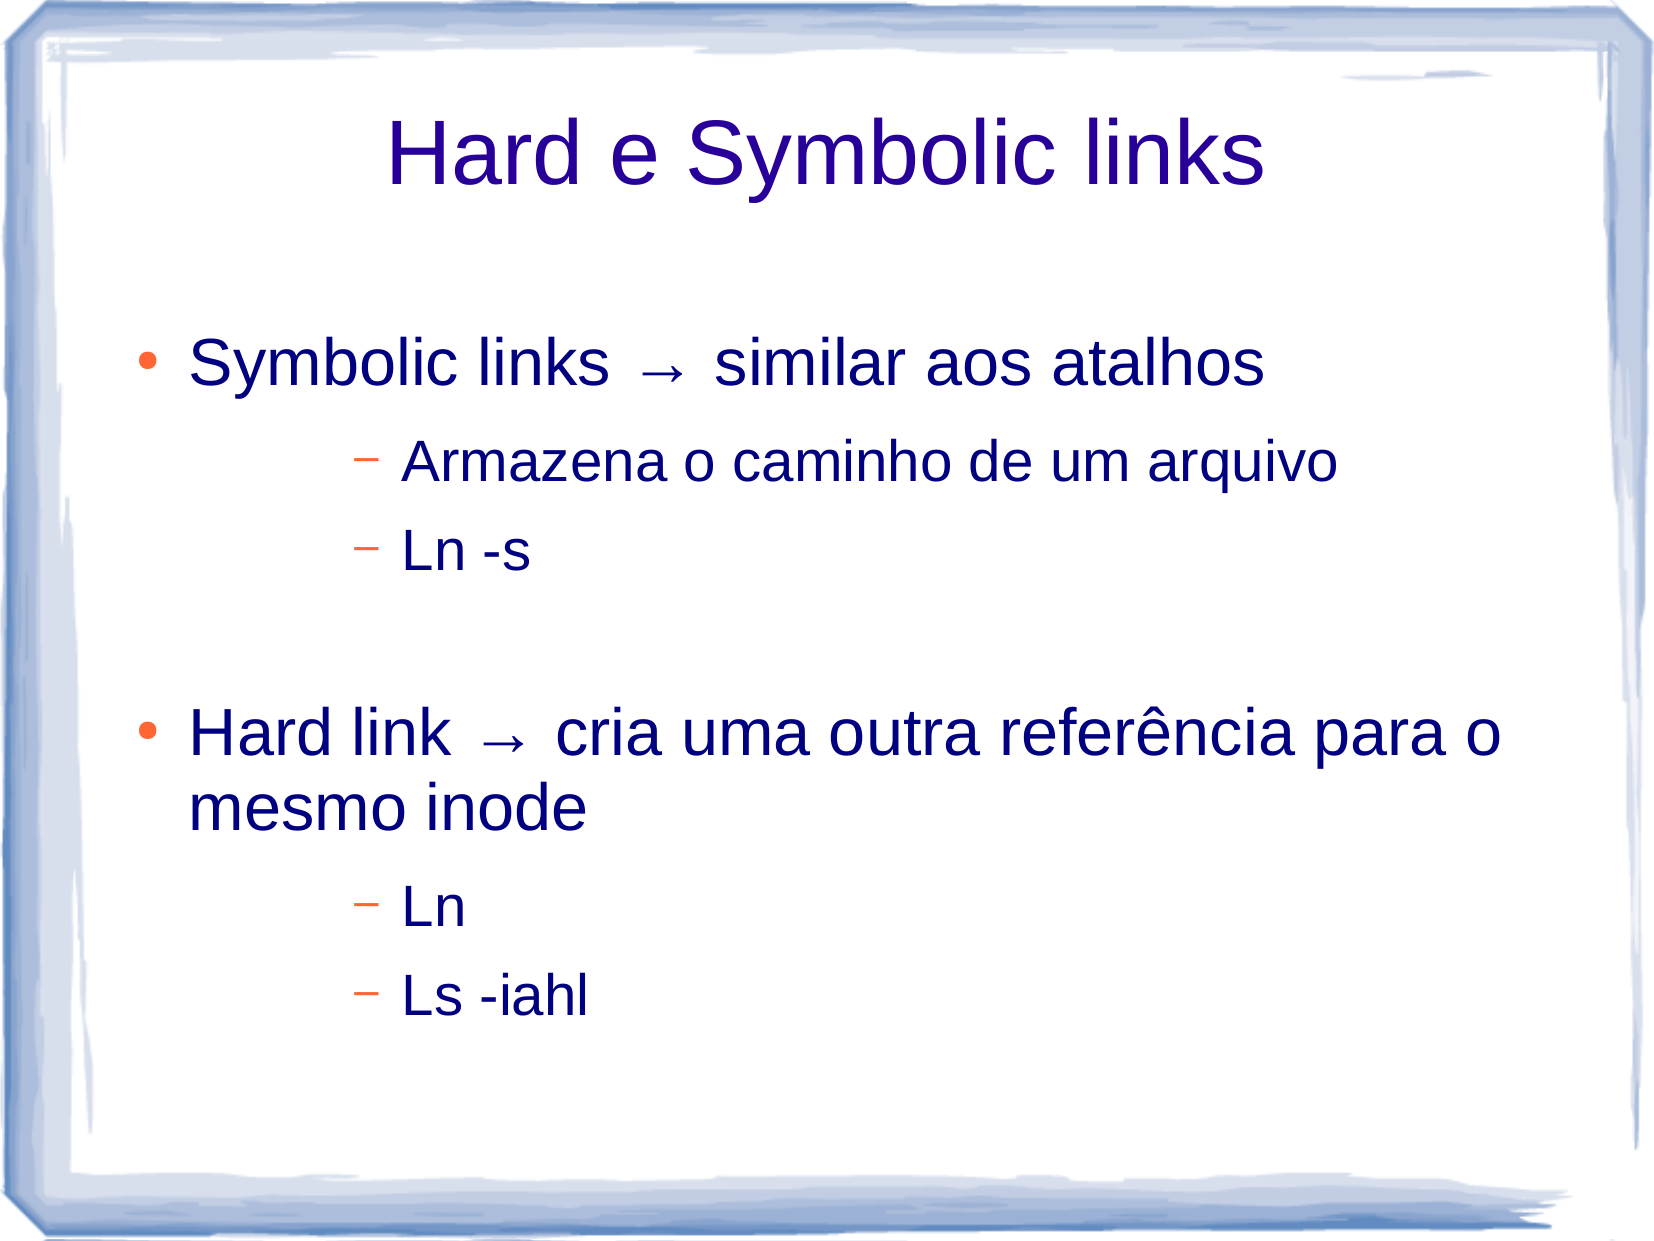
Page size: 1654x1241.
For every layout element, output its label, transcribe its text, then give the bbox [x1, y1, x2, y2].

list Symbolic links → similar aos atalhos Armazena o caminho de um arquivo Ln -s Hard link → cria uma outra referência para o mesmo inode Ln Ls -iahl [118, 324, 1571, 1045]
title Hard e Symbolic links [82, 49, 1571, 257]
picture [0, 0, 1654, 1241]
